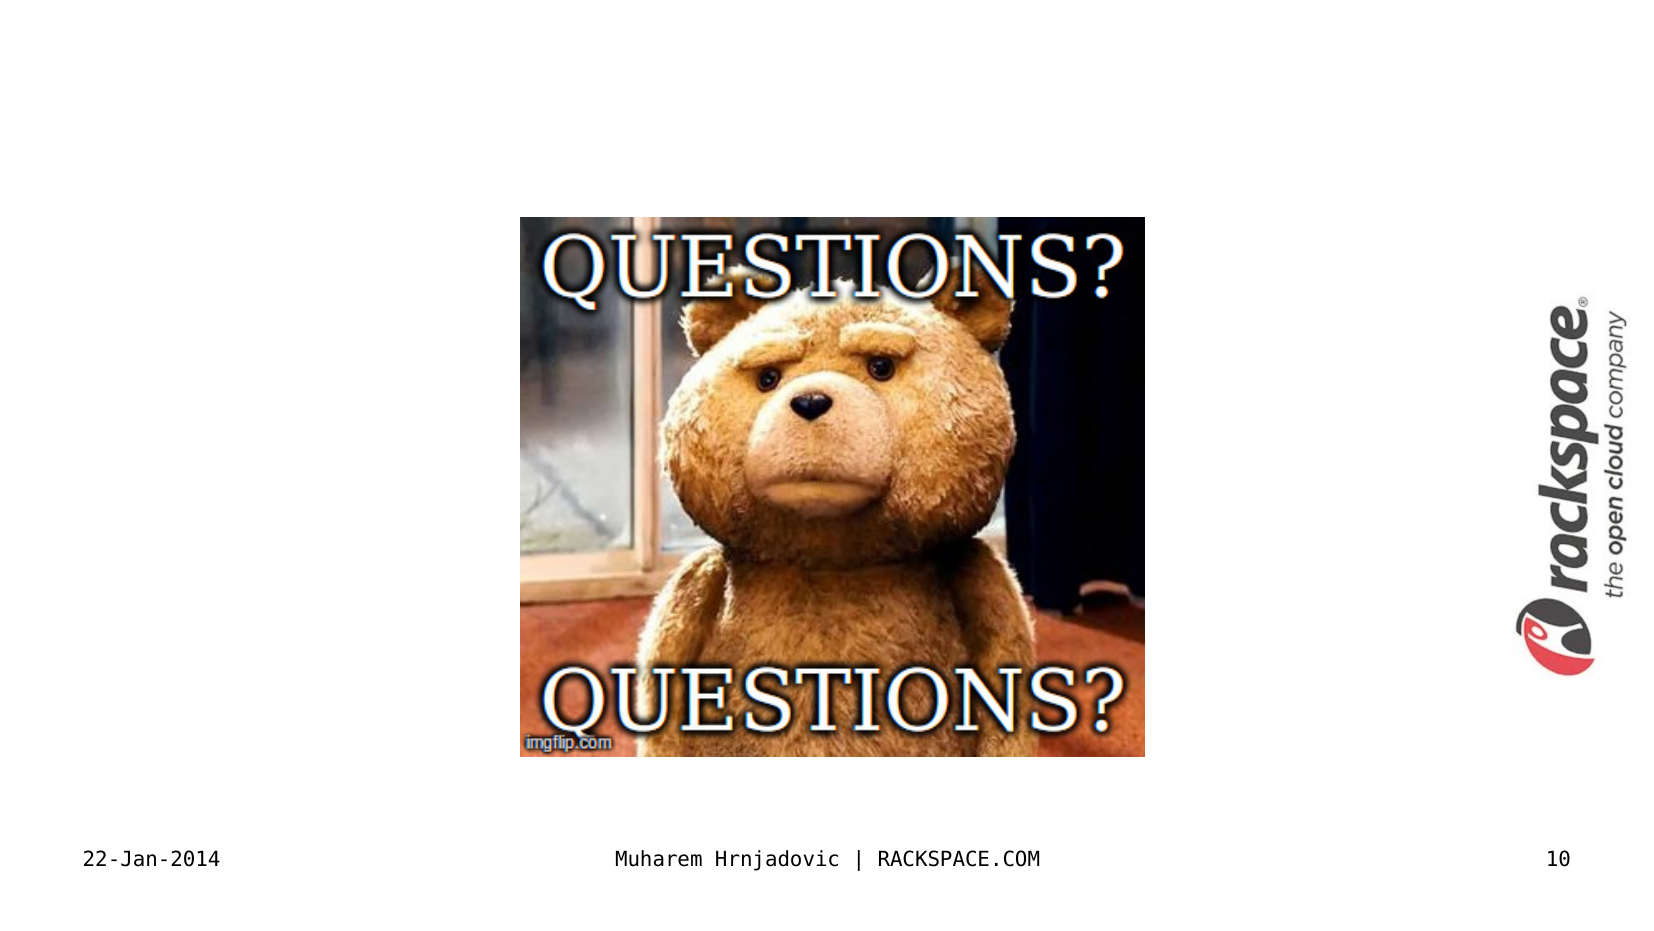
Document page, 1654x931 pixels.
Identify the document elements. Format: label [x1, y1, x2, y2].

picture [520, 217, 1145, 757]
